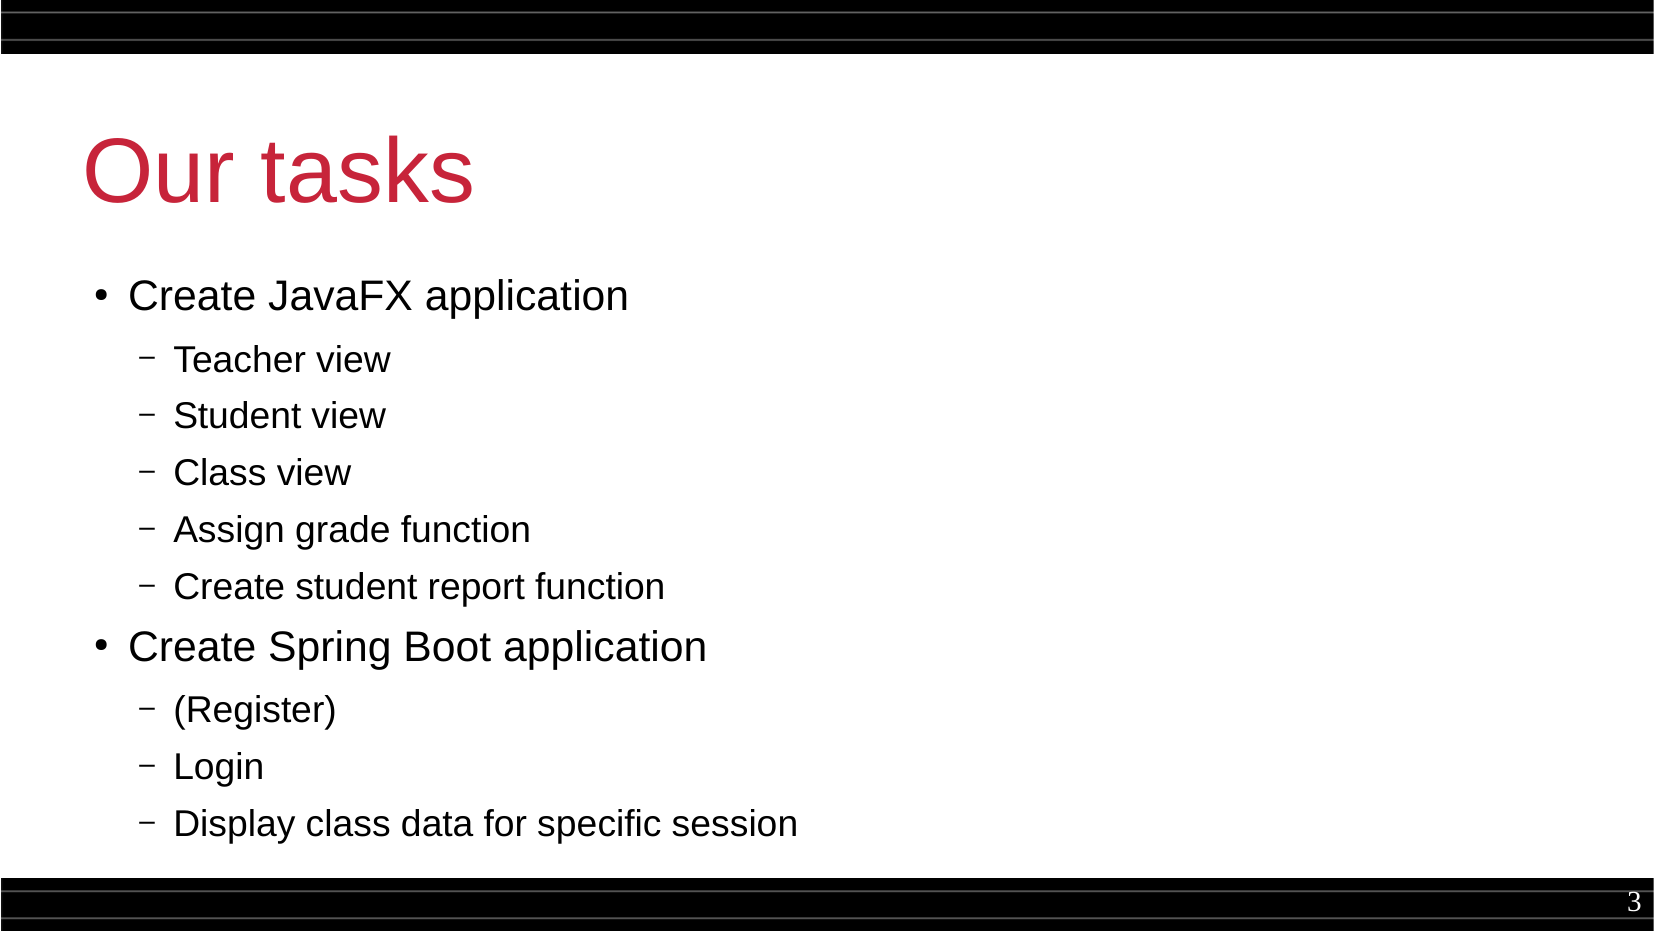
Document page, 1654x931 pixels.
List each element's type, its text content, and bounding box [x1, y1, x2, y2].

title Our tasks [82, 92, 1571, 249]
list Create JavaFX application Teacher view Student view Class view Assign grade function Create student report function Create Spring Boot application (Register) Login Display class data for specific session [82, 271, 1571, 851]
picture [1, 0, 1654, 54]
picture [1, 878, 1654, 931]
